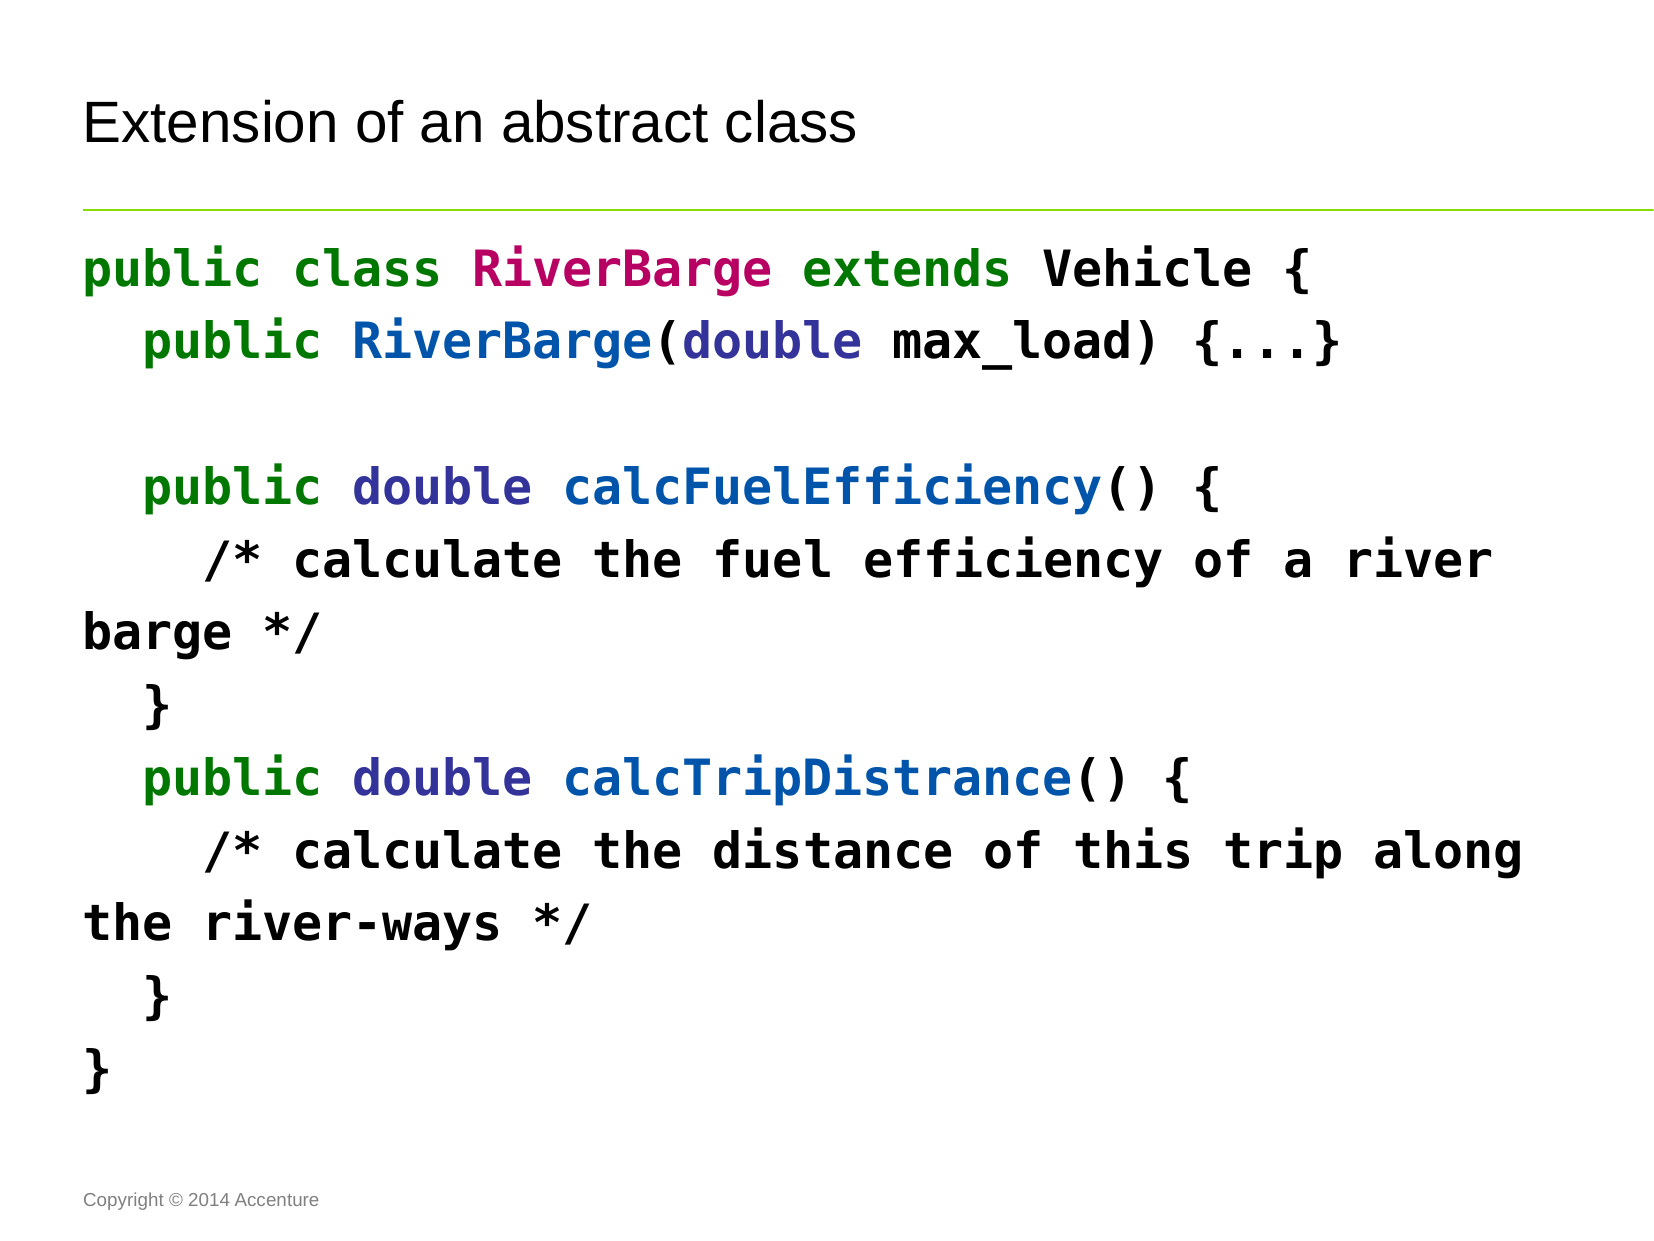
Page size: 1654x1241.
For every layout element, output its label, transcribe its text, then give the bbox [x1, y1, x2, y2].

list public class RiverBarge extends Vehicle { public RiverBarge(double max_load) {...} public double calcFuelEfficiency() { /* calculate the fuel efficiency of a river barge */ } public double calcTripDistrance() { /* calculate the distance of this trip along the river-ways */ } } [82, 225, 1538, 1186]
title Extension of an abstract class [82, 49, 1571, 196]
